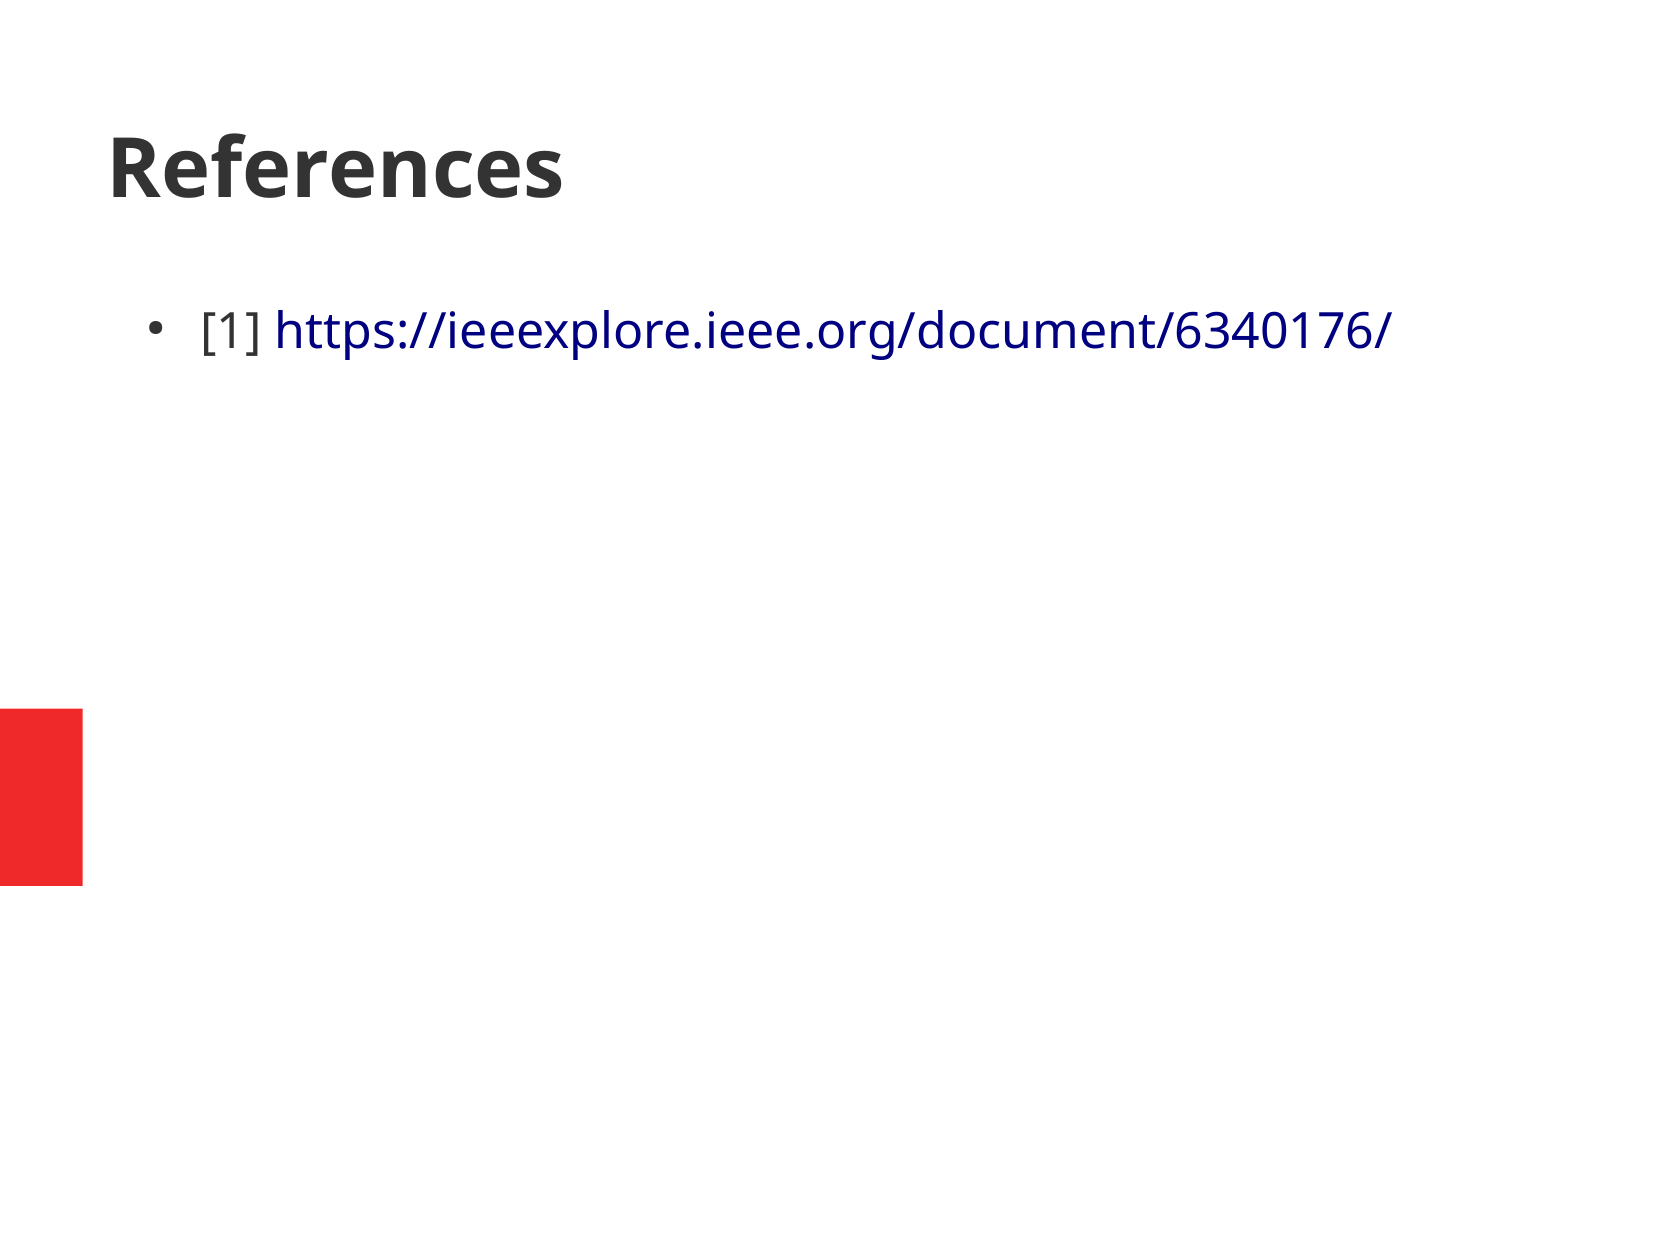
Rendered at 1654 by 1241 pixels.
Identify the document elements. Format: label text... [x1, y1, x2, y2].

list [1] https://ieeexplore.ieee.org/document/6340176/ [129, 295, 1524, 1015]
title References [106, 47, 1512, 284]
